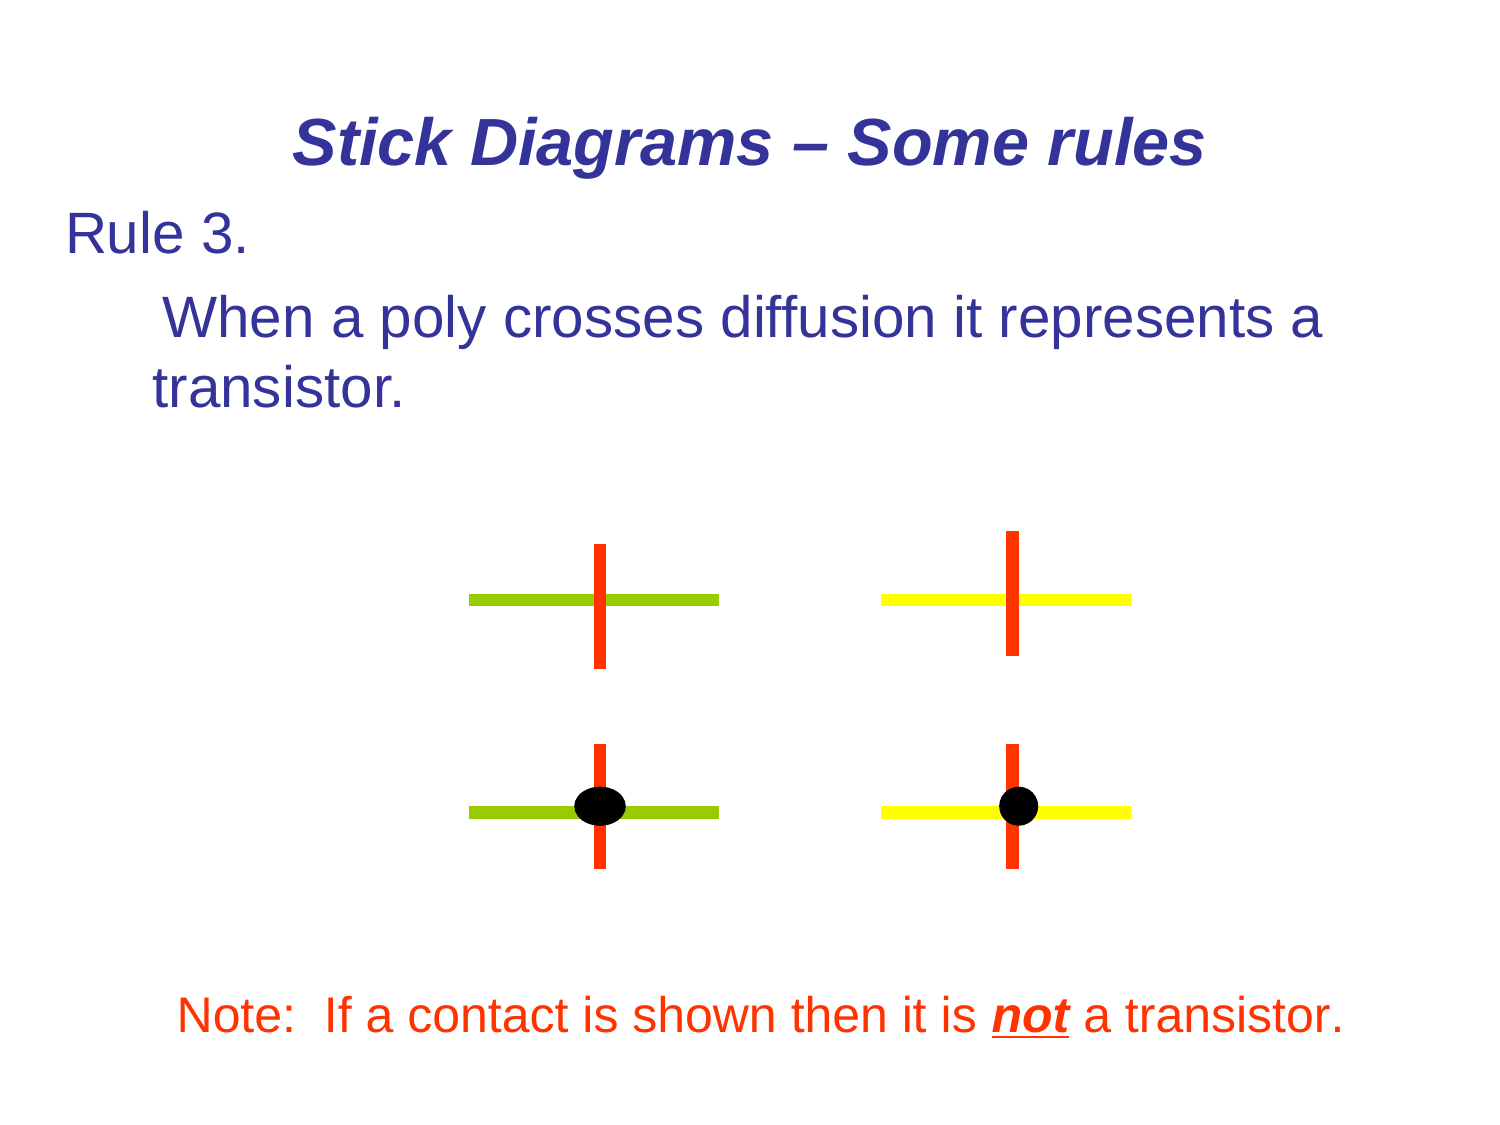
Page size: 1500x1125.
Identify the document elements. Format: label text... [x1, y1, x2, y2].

text_box [575, 787, 626, 826]
text_box [999, 787, 1038, 826]
list Rule 3. When a poly crosses diffusion it represents a transistor. [50, 187, 1401, 463]
title Stick Diagrams – Some rules [75, 45, 1426, 233]
text_box Note: If a contact is shown then it is not a transistor. [161, 974, 1360, 1051]
